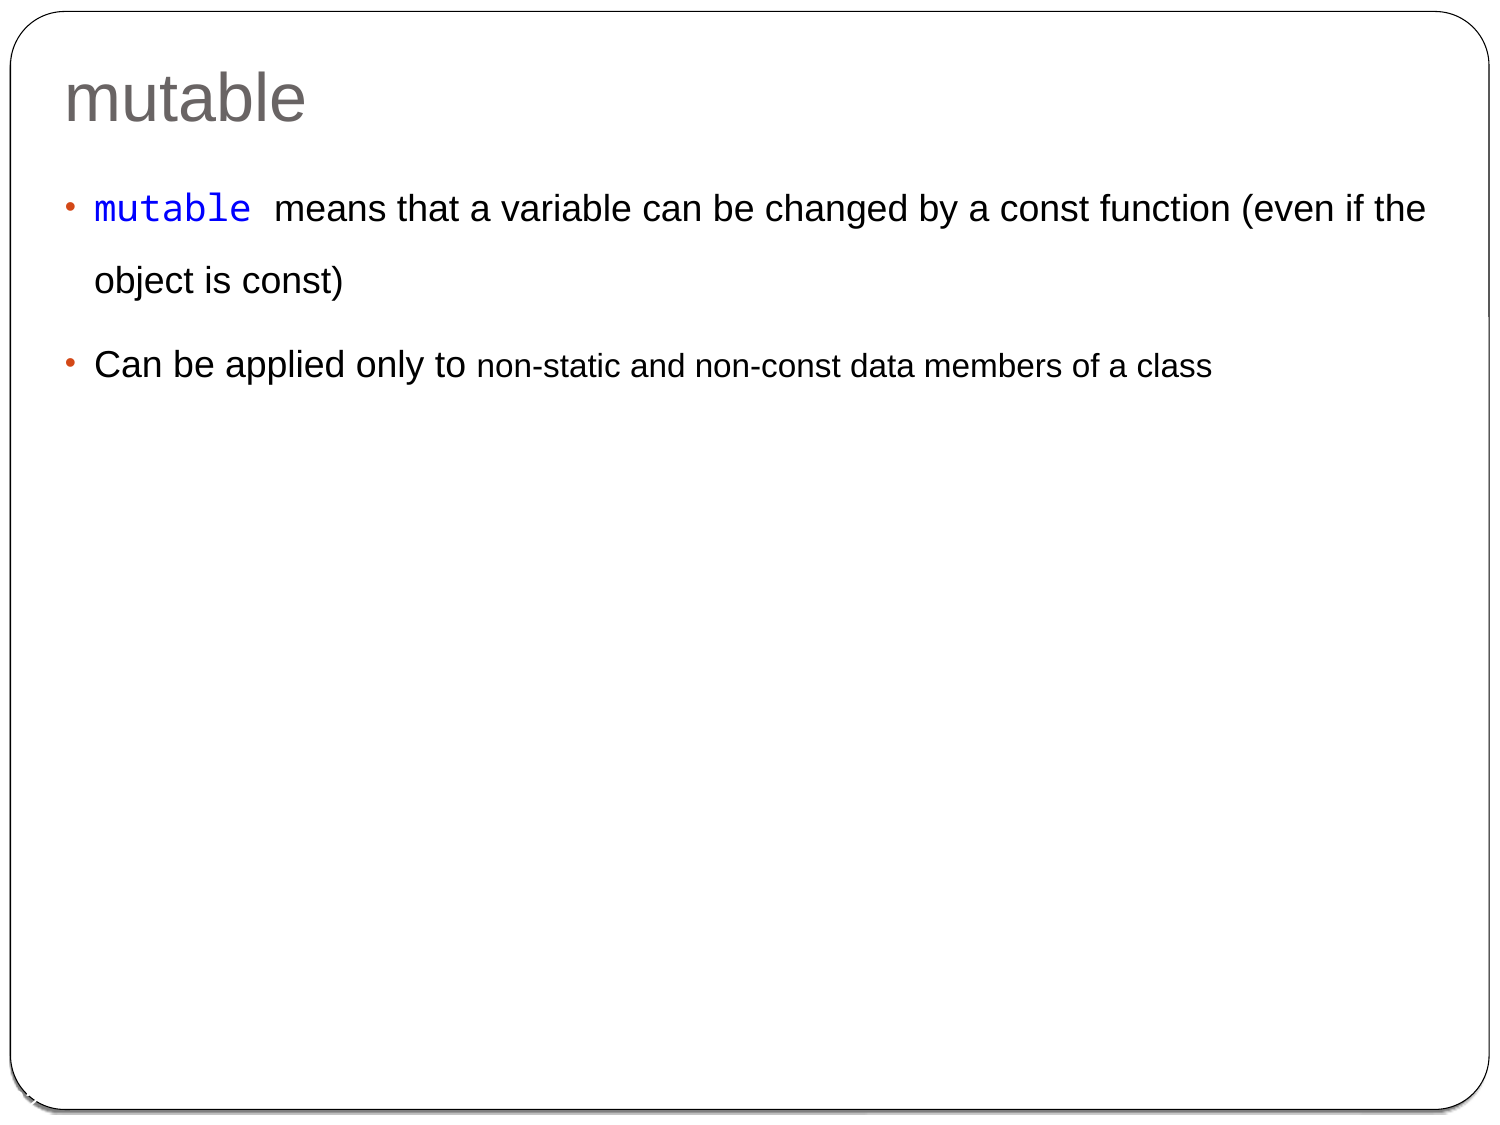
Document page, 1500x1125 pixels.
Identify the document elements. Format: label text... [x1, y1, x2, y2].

list mutable means that a variable can be changed by a const function (even if the object is const) Can be applied only to non-static and non-const data members of a class [50, 149, 1450, 1088]
slide_number <number> [0, 1074, 50, 1125]
title mutable [50, 45, 1450, 149]
